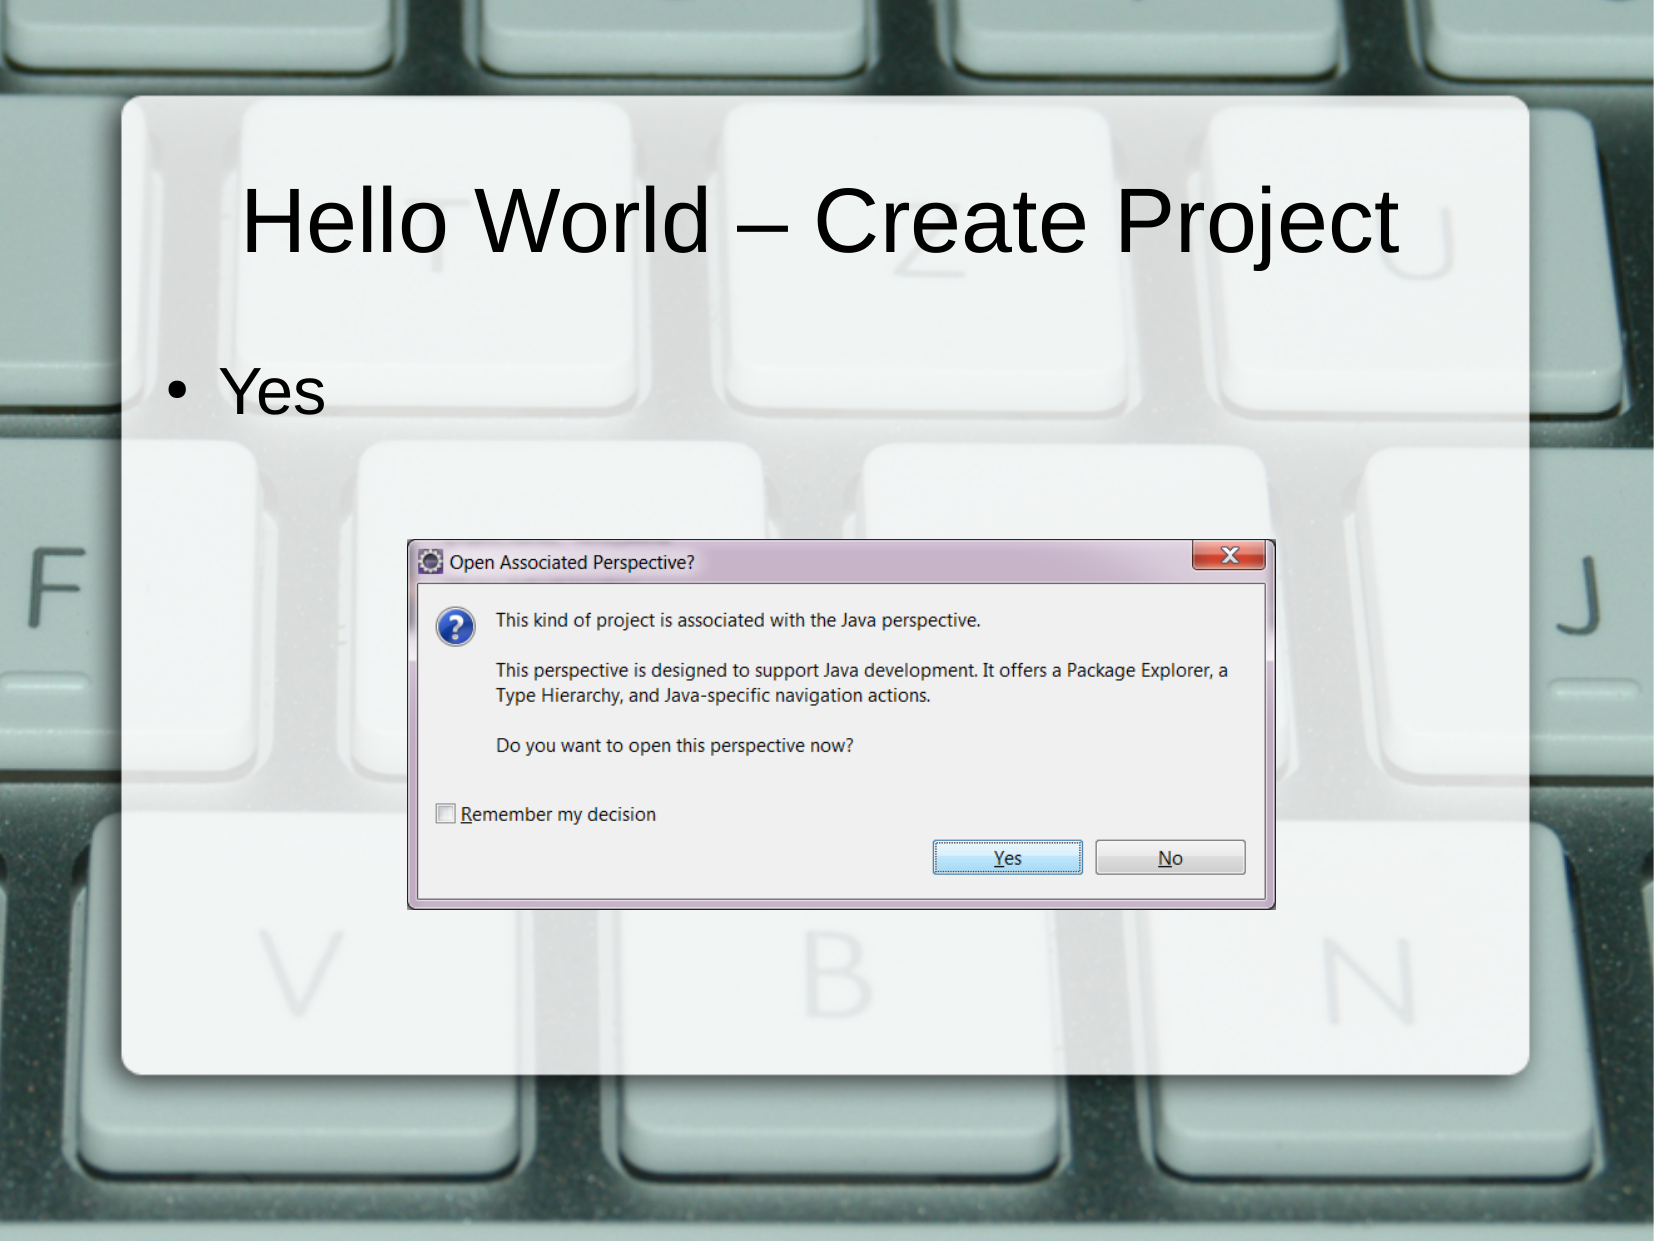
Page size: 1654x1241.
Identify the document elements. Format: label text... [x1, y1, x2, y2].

picture [0, 0, 1654, 1241]
title Hello World – Create Project [135, 117, 1506, 325]
list Yes [147, 354, 1506, 1063]
